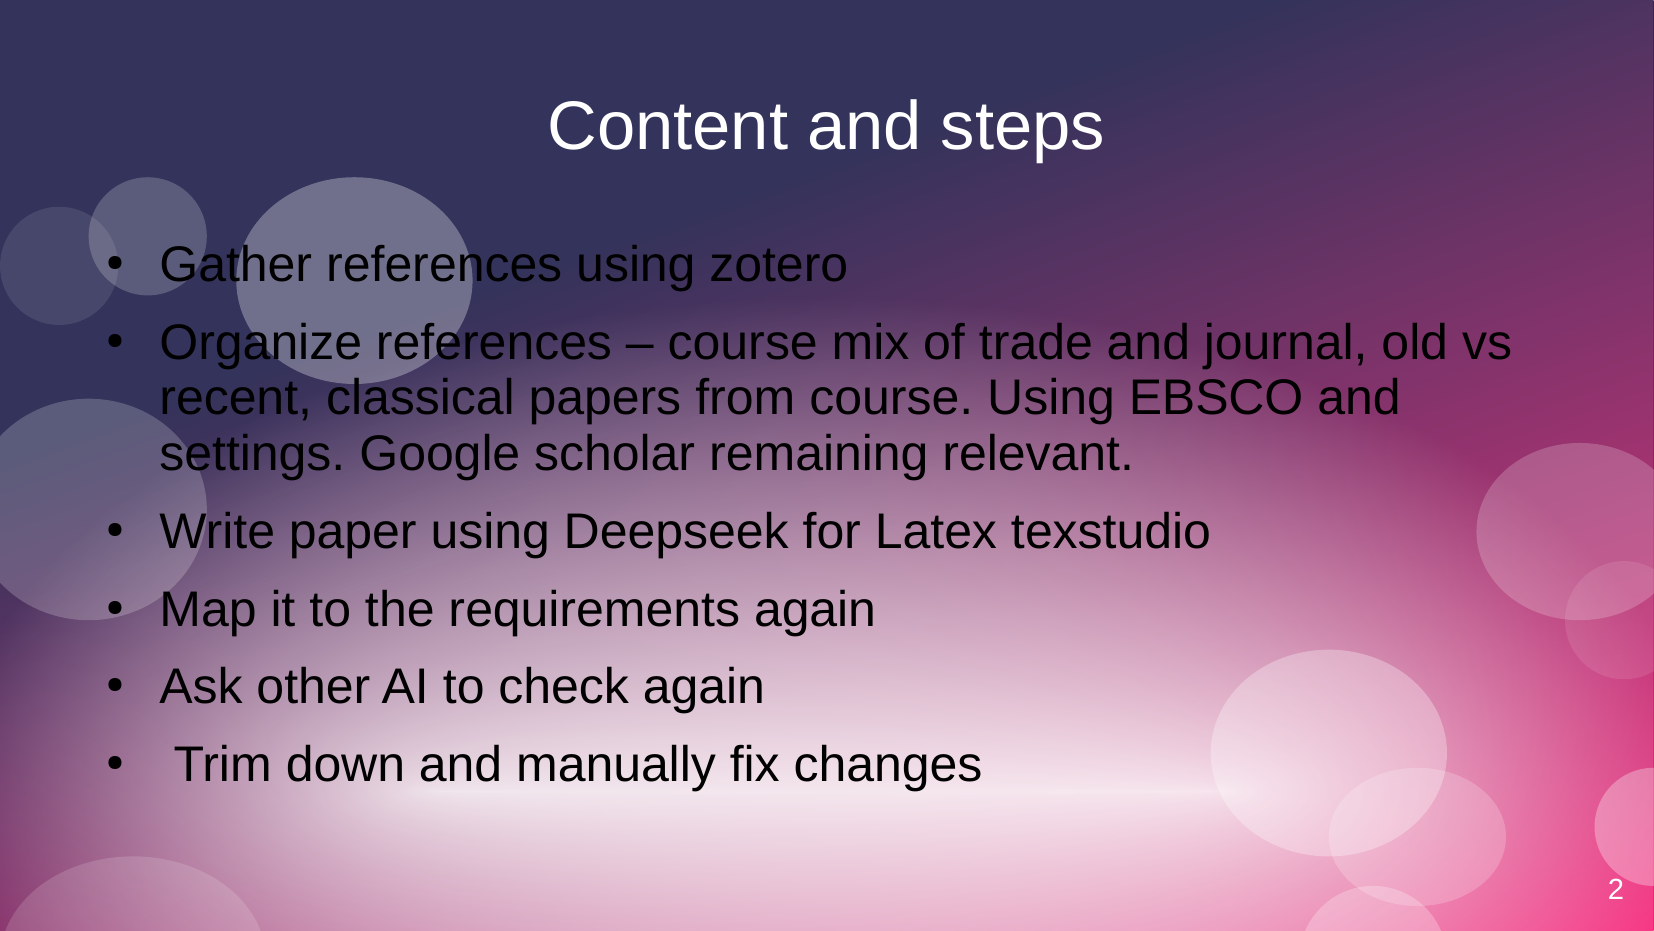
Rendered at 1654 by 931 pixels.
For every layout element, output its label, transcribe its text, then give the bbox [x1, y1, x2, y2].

list Gather references using zotero Organize references – course mix of trade and journal, old vs recent, classical papers from course. Using EBSCO and settings. Google scholar remaining relevant. Write paper using Deepseek for Latex texstudio Map it to the requirements again Ask other AI to check again Trim down and manually fix changes [88, 236, 1565, 827]
title Content and steps [88, 44, 1565, 207]
